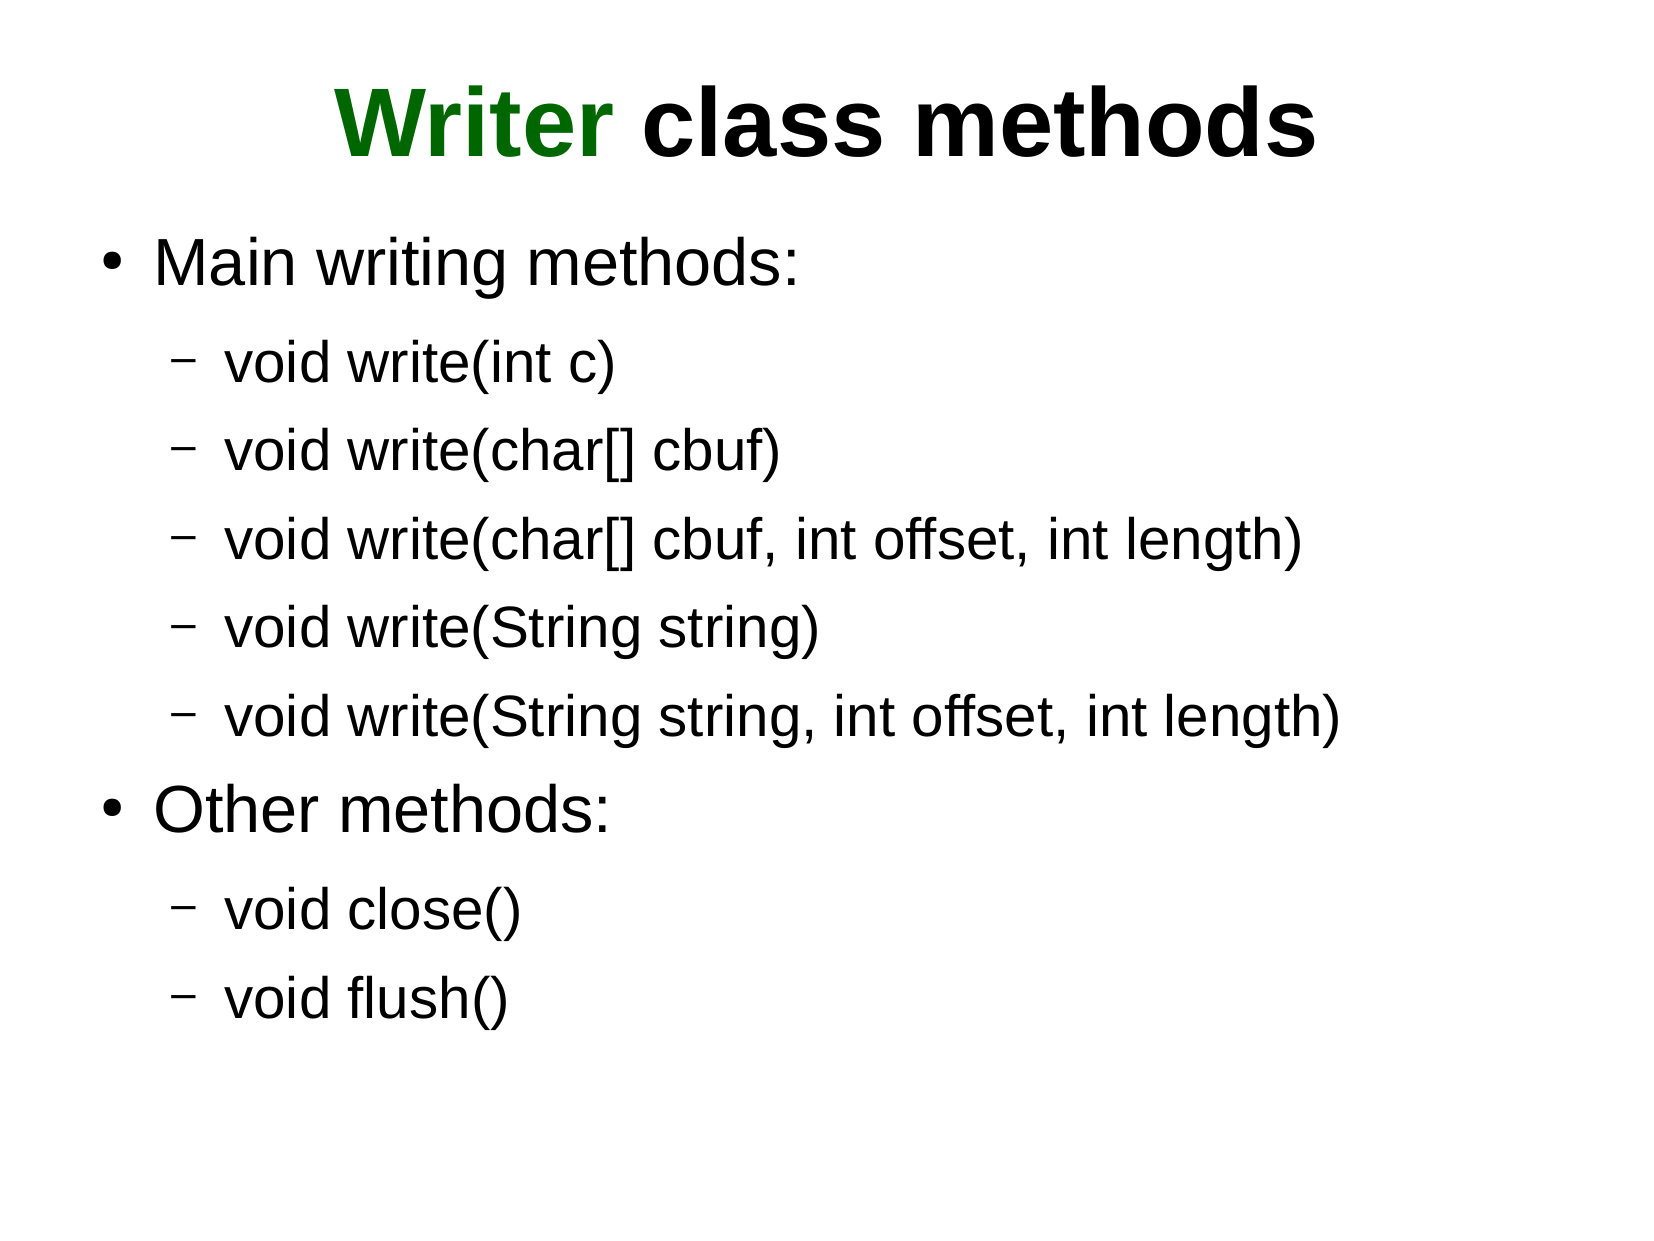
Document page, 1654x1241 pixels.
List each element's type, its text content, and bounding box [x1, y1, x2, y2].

list Main writing methods: void write(int c) void write(char[] cbuf) void write(char[] cbuf, int offset, int length) void write(String string) void write(String string, int offset, int length) Other methods: void close() void flush() [82, 225, 1538, 1186]
title Writer class methods [82, 49, 1571, 196]
